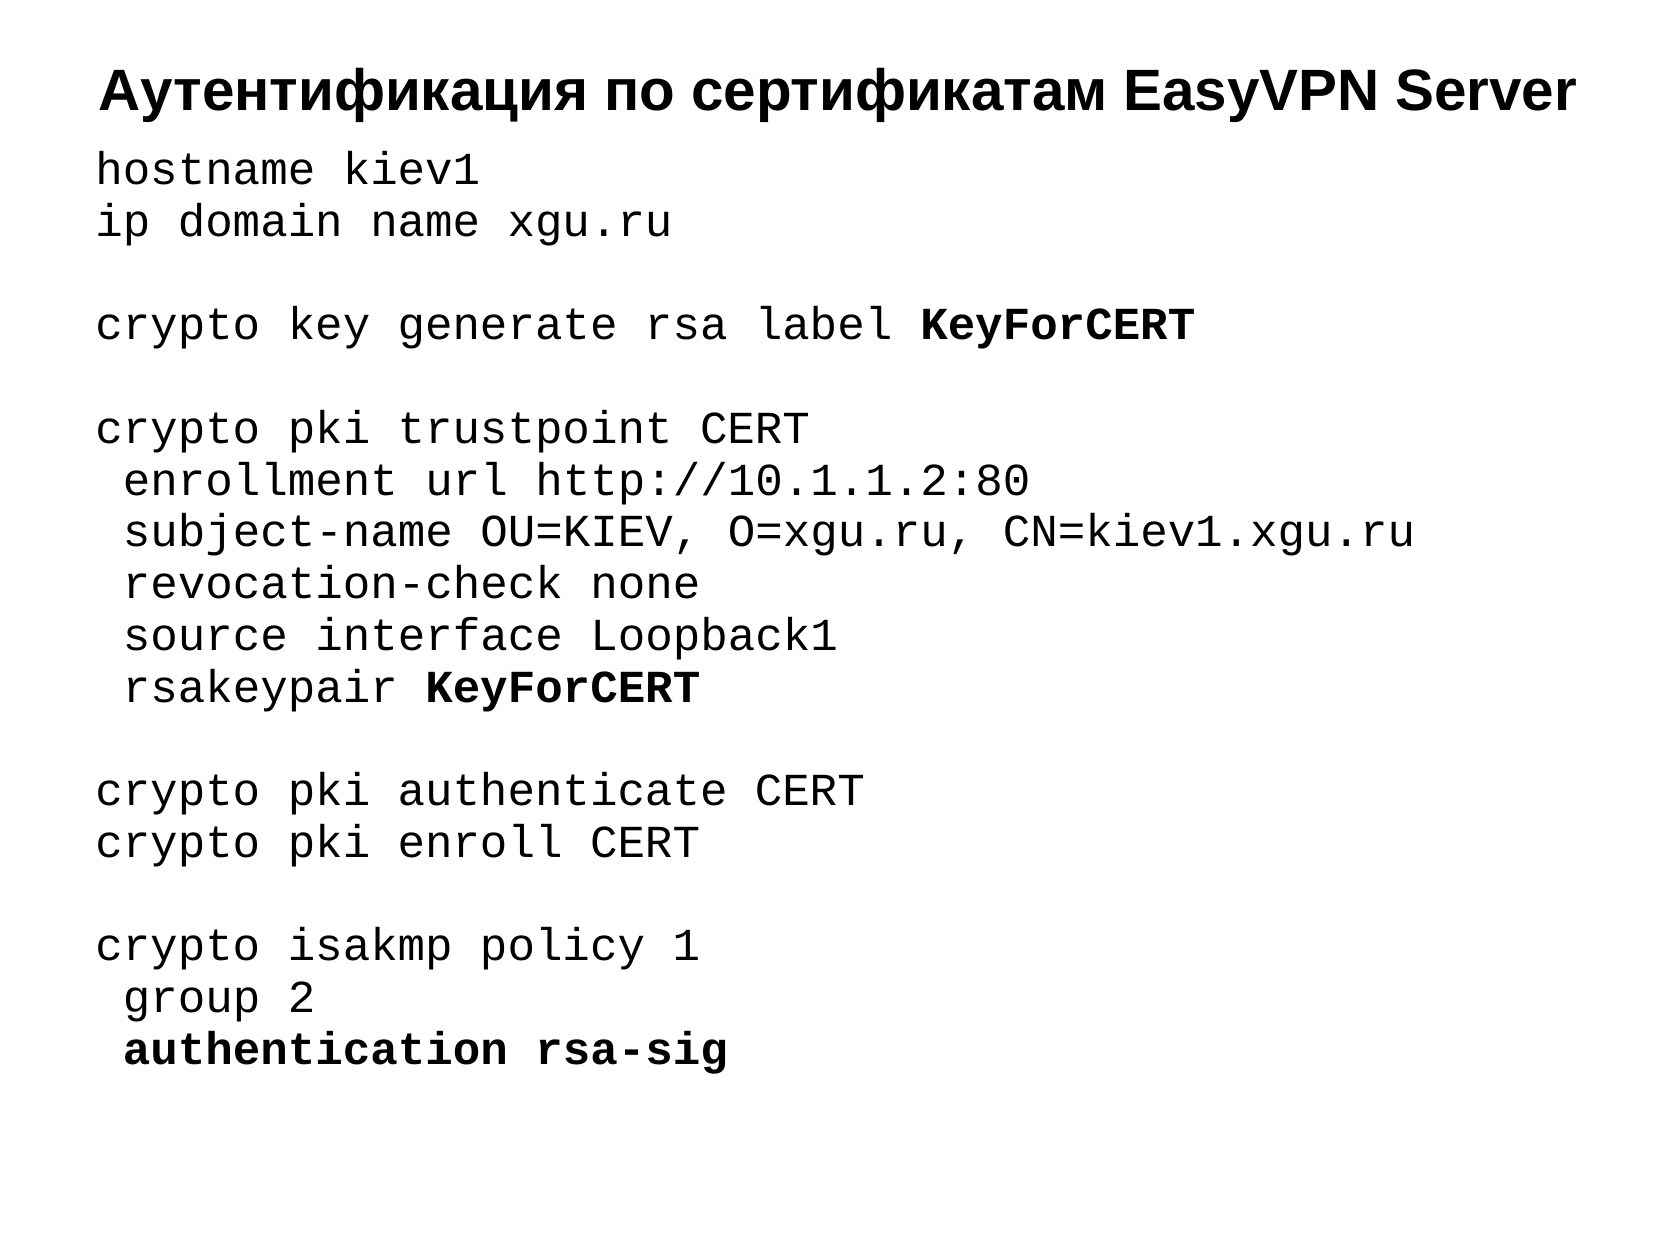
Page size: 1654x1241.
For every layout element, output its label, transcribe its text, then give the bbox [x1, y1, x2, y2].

list hostname kiev1 ip domain name xgu.ru crypto key generate rsa label KeyForCERT crypto pki trustpoint CERT enrollment url http://10.1.1.2:80 subject-name OU=KIEV, O=xgu.ru, CN=kiev1.xgu.ru revocation-check none source interface Loopback1 rsakeypair KeyForCERT crypto pki authenticate CERT crypto pki enroll CERT crypto isakmp policy 1 group 2 authentication rsa-sig [95, 146, 1538, 1213]
text_box Аутентификация по сертификатам EasyVPN Server [64, 37, 1613, 130]
